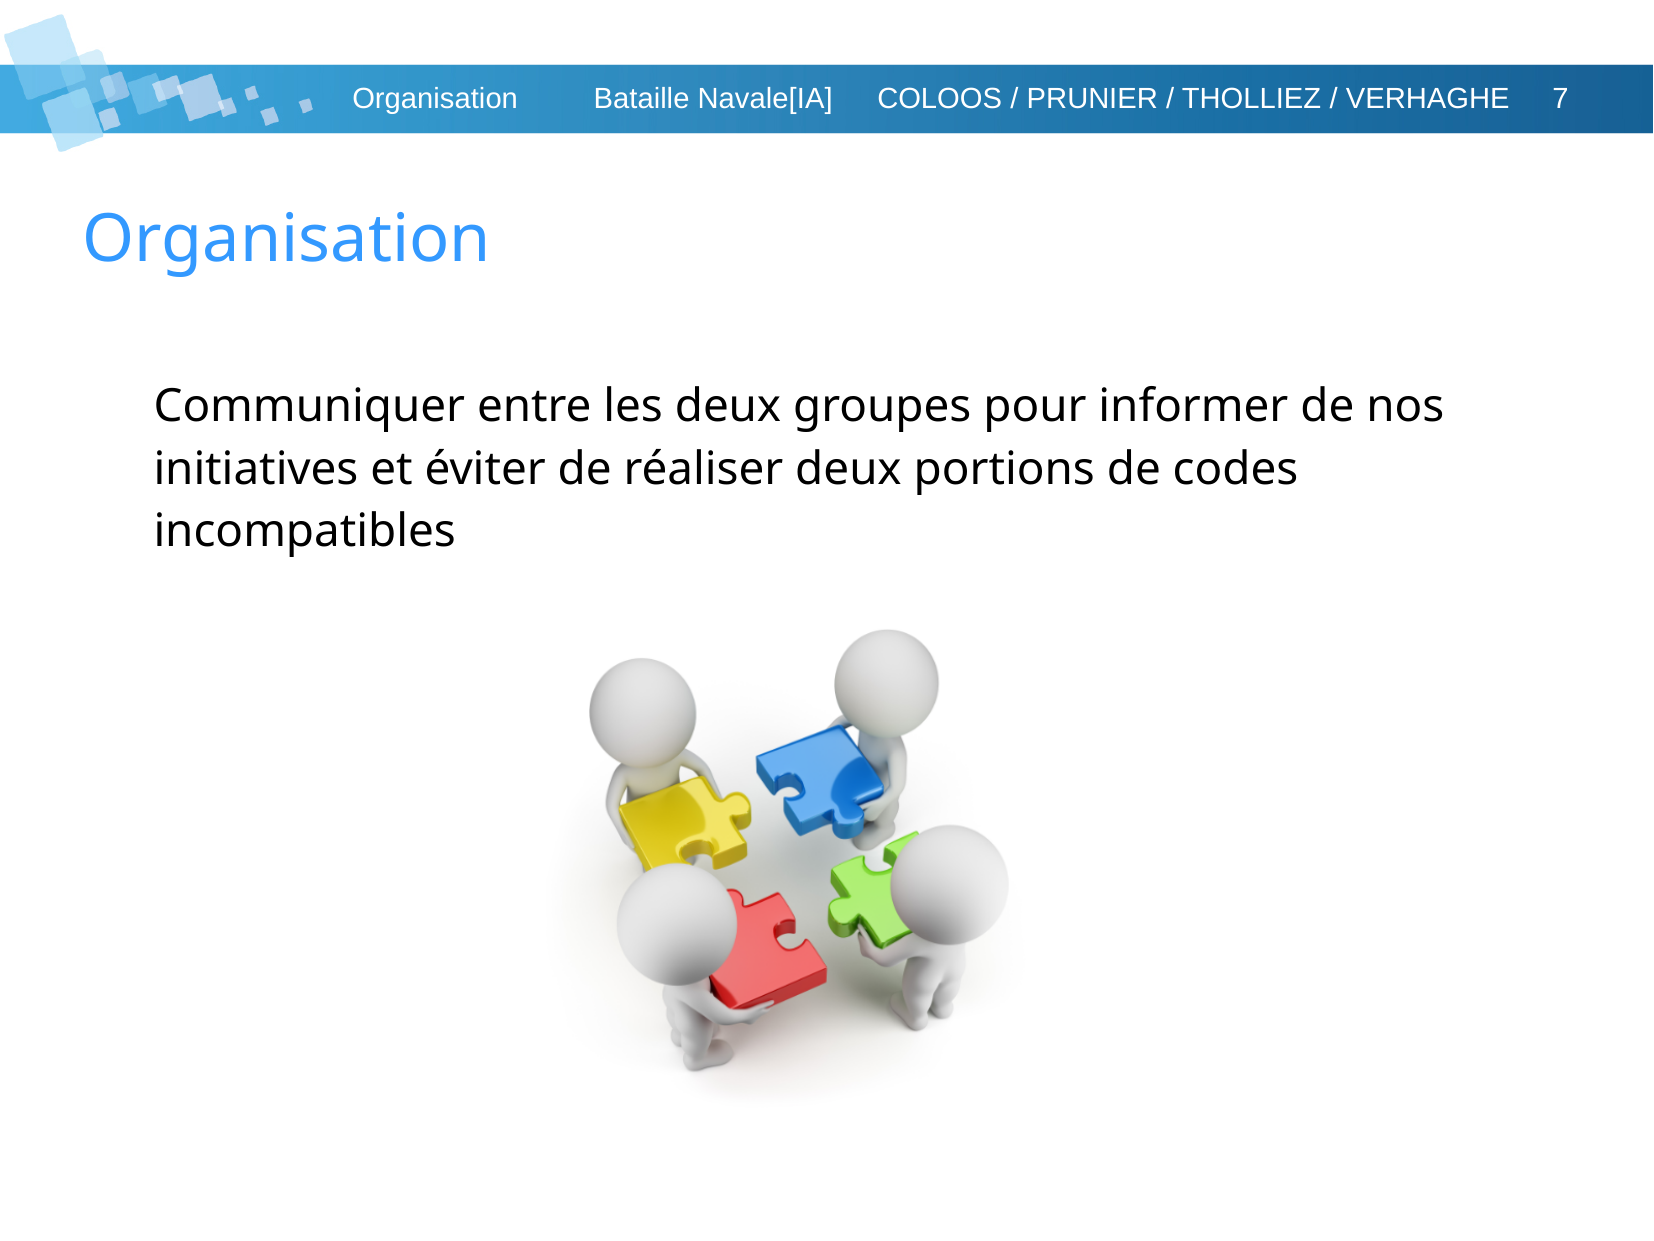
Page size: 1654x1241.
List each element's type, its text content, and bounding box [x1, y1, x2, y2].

list Communiquer entre les deux groupes pour informer de nos initiatives et éviter de réaliser deux portions de codes incompatibles [82, 372, 1571, 1093]
title Organisation [82, 132, 1571, 340]
text_box Organisation Bataille Navale[IA] COLOOS / PRUNIER / THOLLIEZ / VERHAGHE 7 [337, 75, 1613, 123]
picture [0, 0, 1653, 1238]
